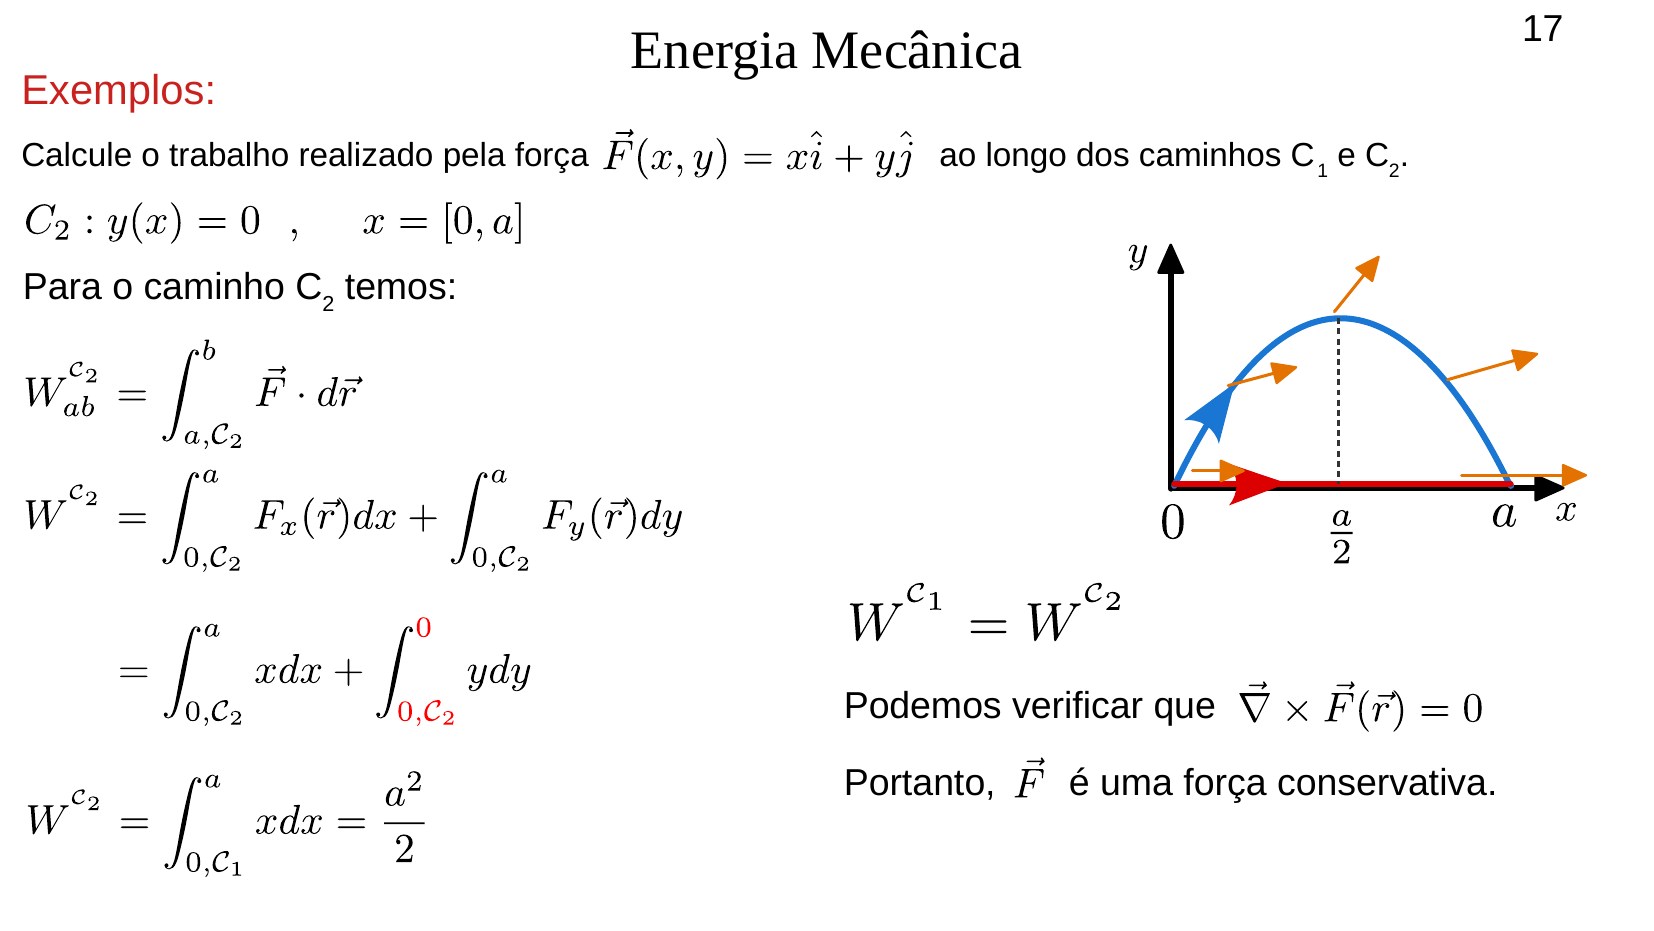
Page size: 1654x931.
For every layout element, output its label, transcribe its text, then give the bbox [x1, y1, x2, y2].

picture [23, 339, 363, 450]
text_box Podemos verificar que [829, 677, 1242, 734]
picture [1555, 502, 1577, 521]
text_box Energia Mecânica [616, 0, 1038, 59]
picture [1012, 757, 1045, 798]
picture [23, 469, 682, 573]
picture [23, 769, 427, 879]
picture [601, 128, 913, 180]
picture [1126, 243, 1149, 273]
picture [1237, 681, 1482, 732]
text_box Exemplos: Calcule o trabalho realizado pela força ao longo dos caminhos C1 e C2. [6, 59, 1600, 189]
picture [117, 617, 531, 727]
text_box Para o caminho C2 temos: [8, 257, 473, 324]
picture [1490, 504, 1517, 528]
picture [1160, 504, 1184, 540]
text_box Portanto, é uma força conservativa. [829, 753, 1513, 811]
picture [22, 200, 523, 246]
picture [844, 580, 1122, 644]
text_box <number> [1507, 0, 1654, 71]
picture [1328, 507, 1355, 566]
